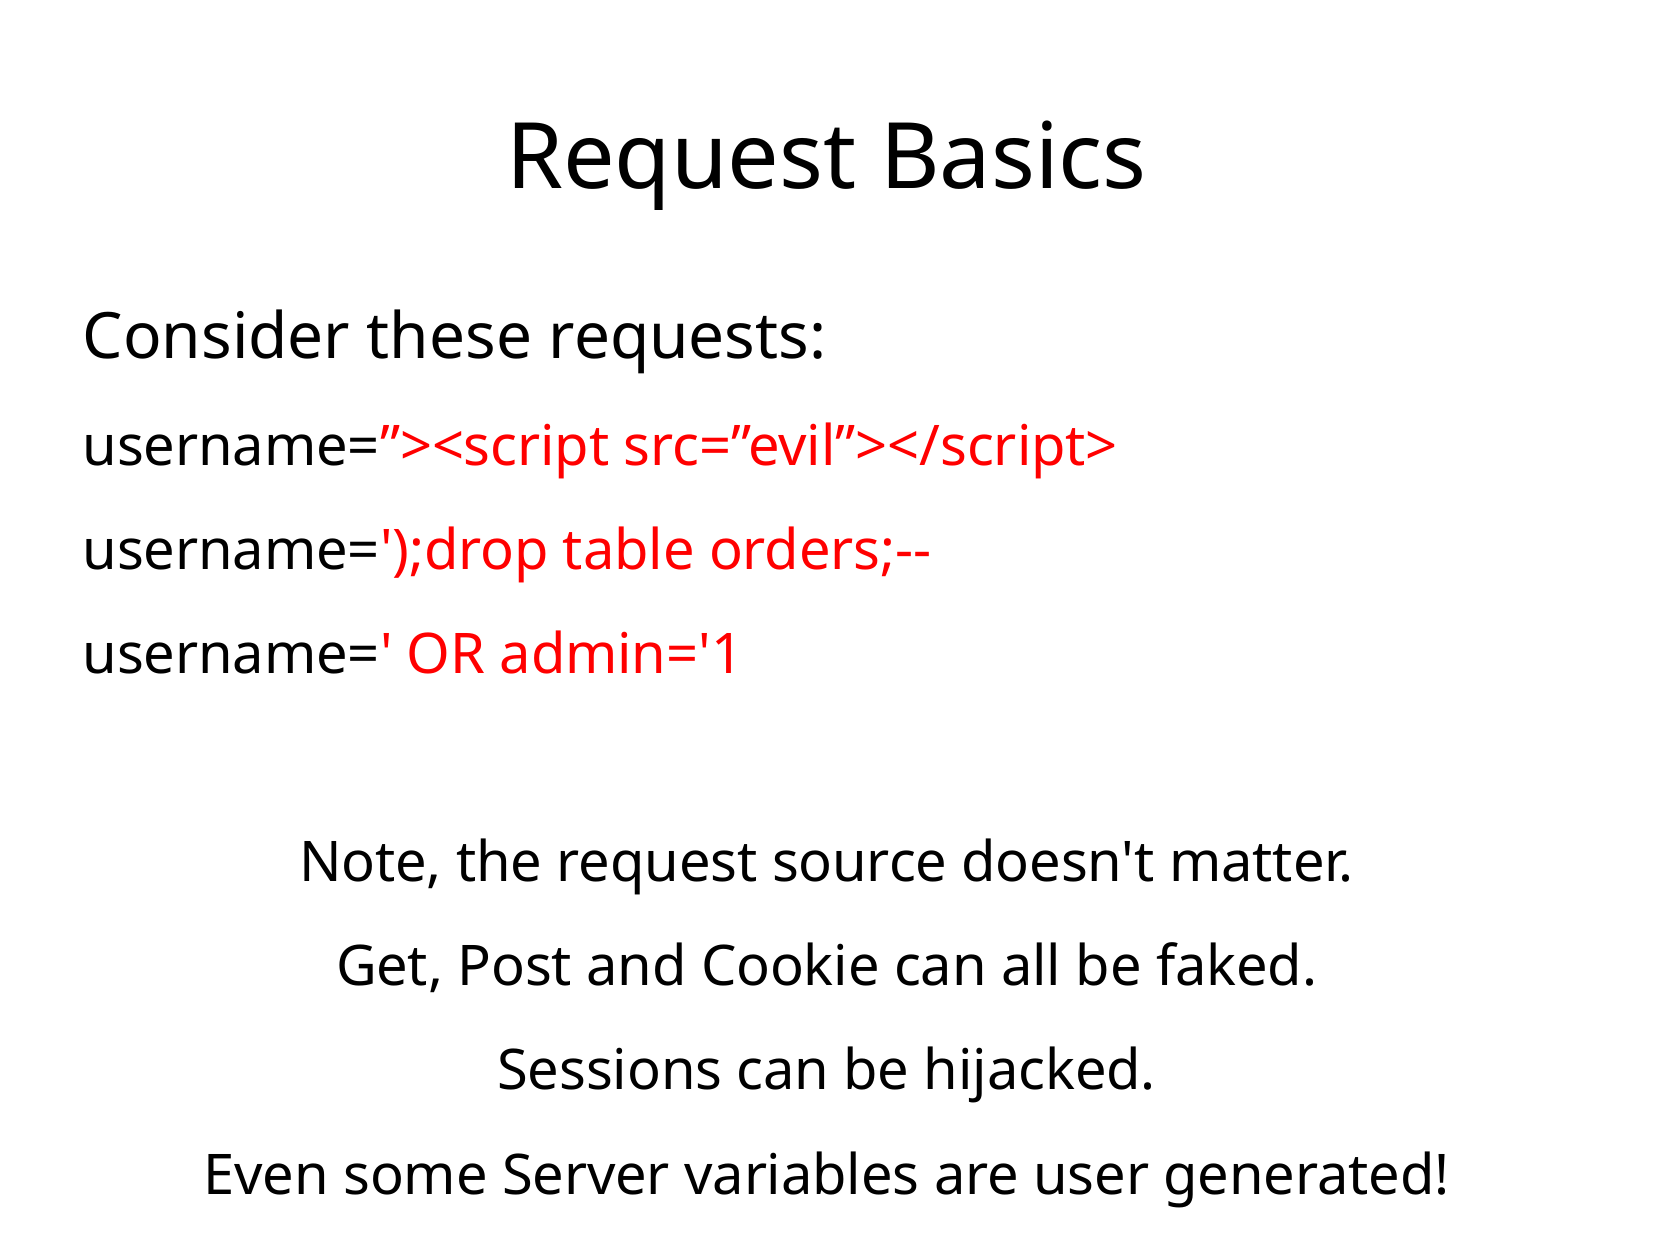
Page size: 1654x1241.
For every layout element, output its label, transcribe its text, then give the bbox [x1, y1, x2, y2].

list Consider these requests: username=”><script src=”evil”></script> username=');drop table orders;-- username=' OR admin='1 Note, the request source doesn't matter. Get, Post and Cookie can all be faked. Sessions can be hijacked. Even some Server variables are user generated! [82, 290, 1571, 1211]
title Request Basics [82, 56, 1571, 250]
